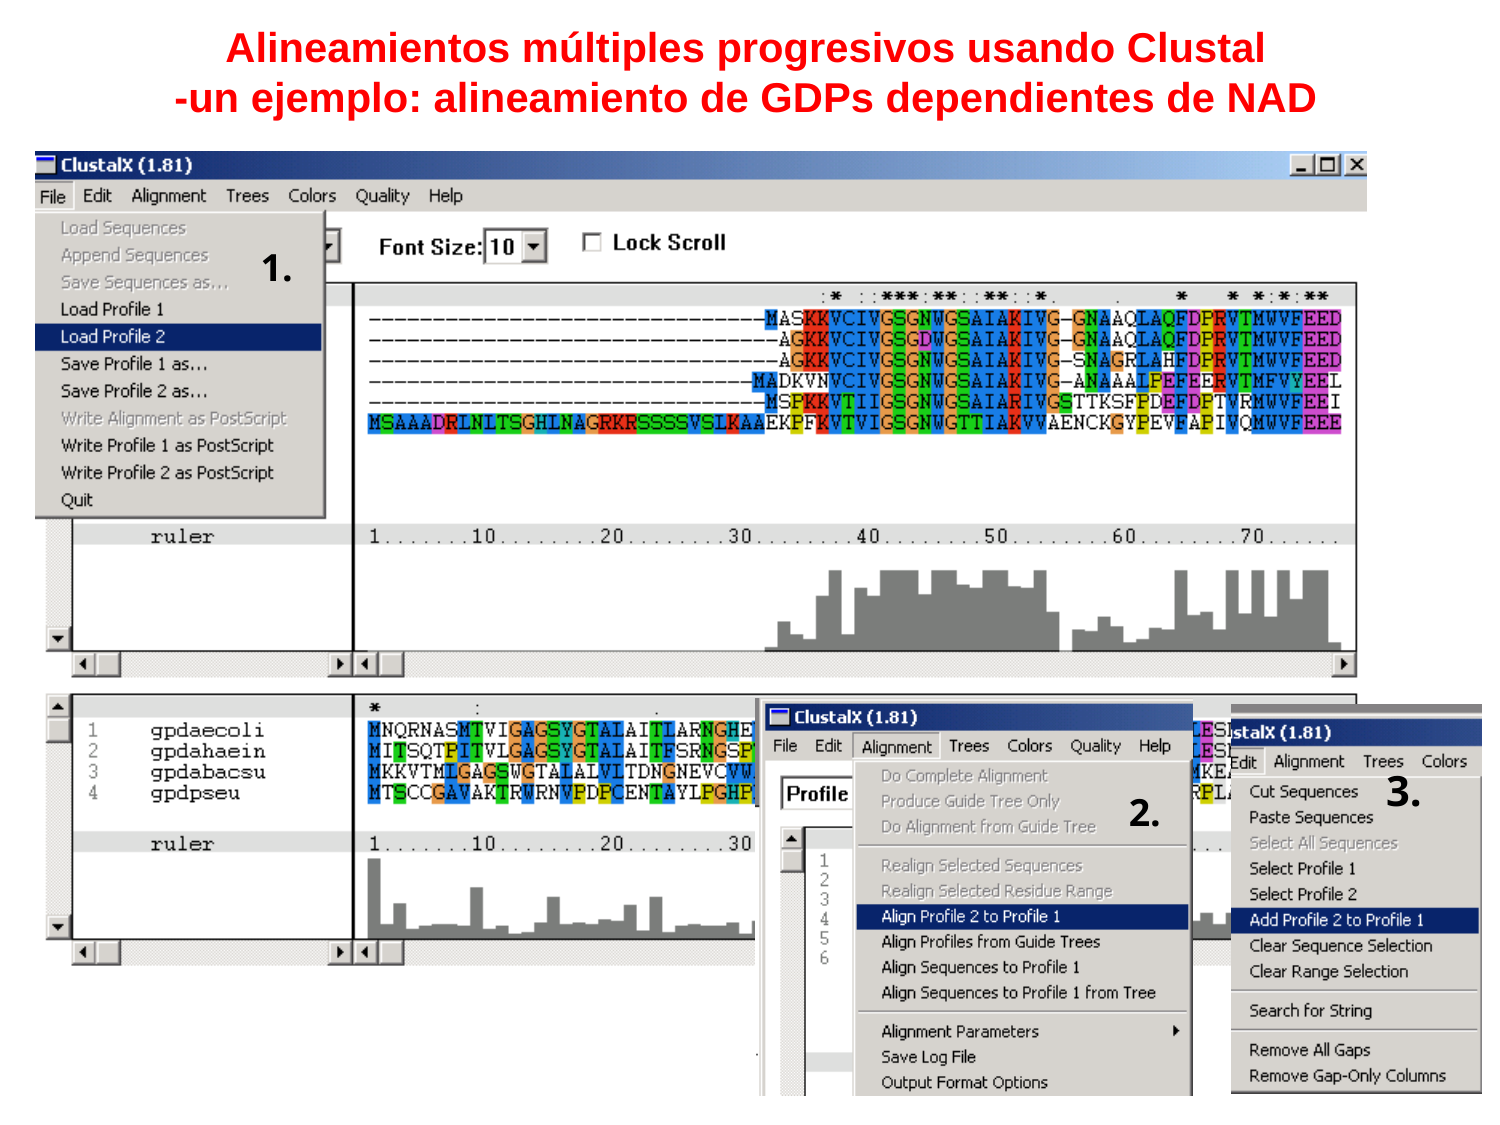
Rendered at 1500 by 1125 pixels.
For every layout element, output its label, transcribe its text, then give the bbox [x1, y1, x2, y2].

text_box Alineamientos múltiples progresivos usando Clustal -un ejemplo: alineamiento de GDPs dependientes de NAD [159, 13, 1333, 129]
text_box 1. [245, 236, 308, 297]
text_box 3. [1371, 757, 1438, 823]
picture [35, 151, 1482, 1096]
text_box 2. [1114, 780, 1177, 842]
